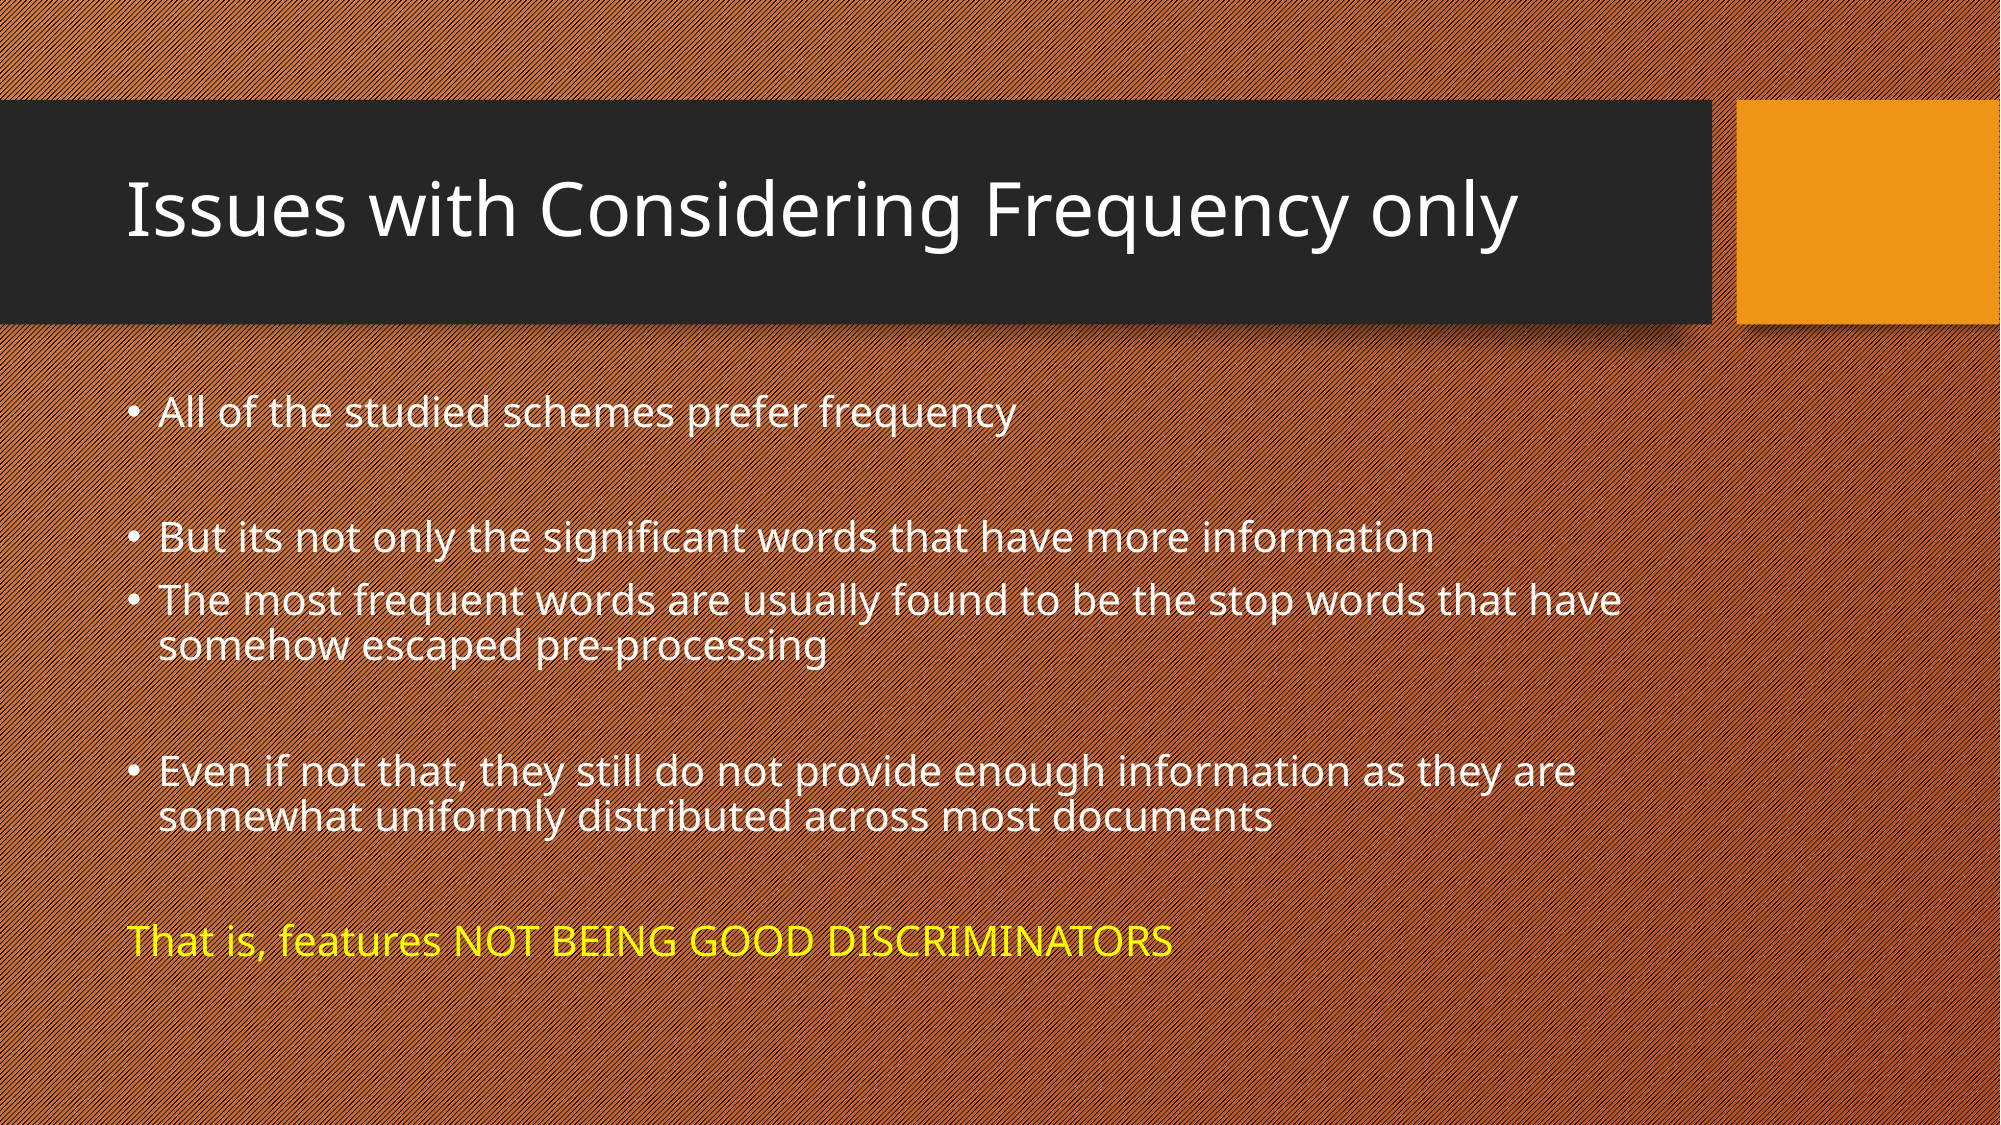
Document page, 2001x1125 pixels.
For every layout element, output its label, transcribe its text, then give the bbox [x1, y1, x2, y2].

list All of the studied schemes prefer frequency But its not only the significant words that have more information The most frequent words are usually found to be the stop words that have somehow escaped pre-processing Even if not that, they still do not provide enough information as they are somewhat uniformly distributed across most documents That is, features NOT BEING GOOD DISCRIMINATORS [111, 383, 1716, 974]
title Issues with Considering Frequency only [111, 123, 1689, 301]
picture [0, 0, 2000, 1125]
